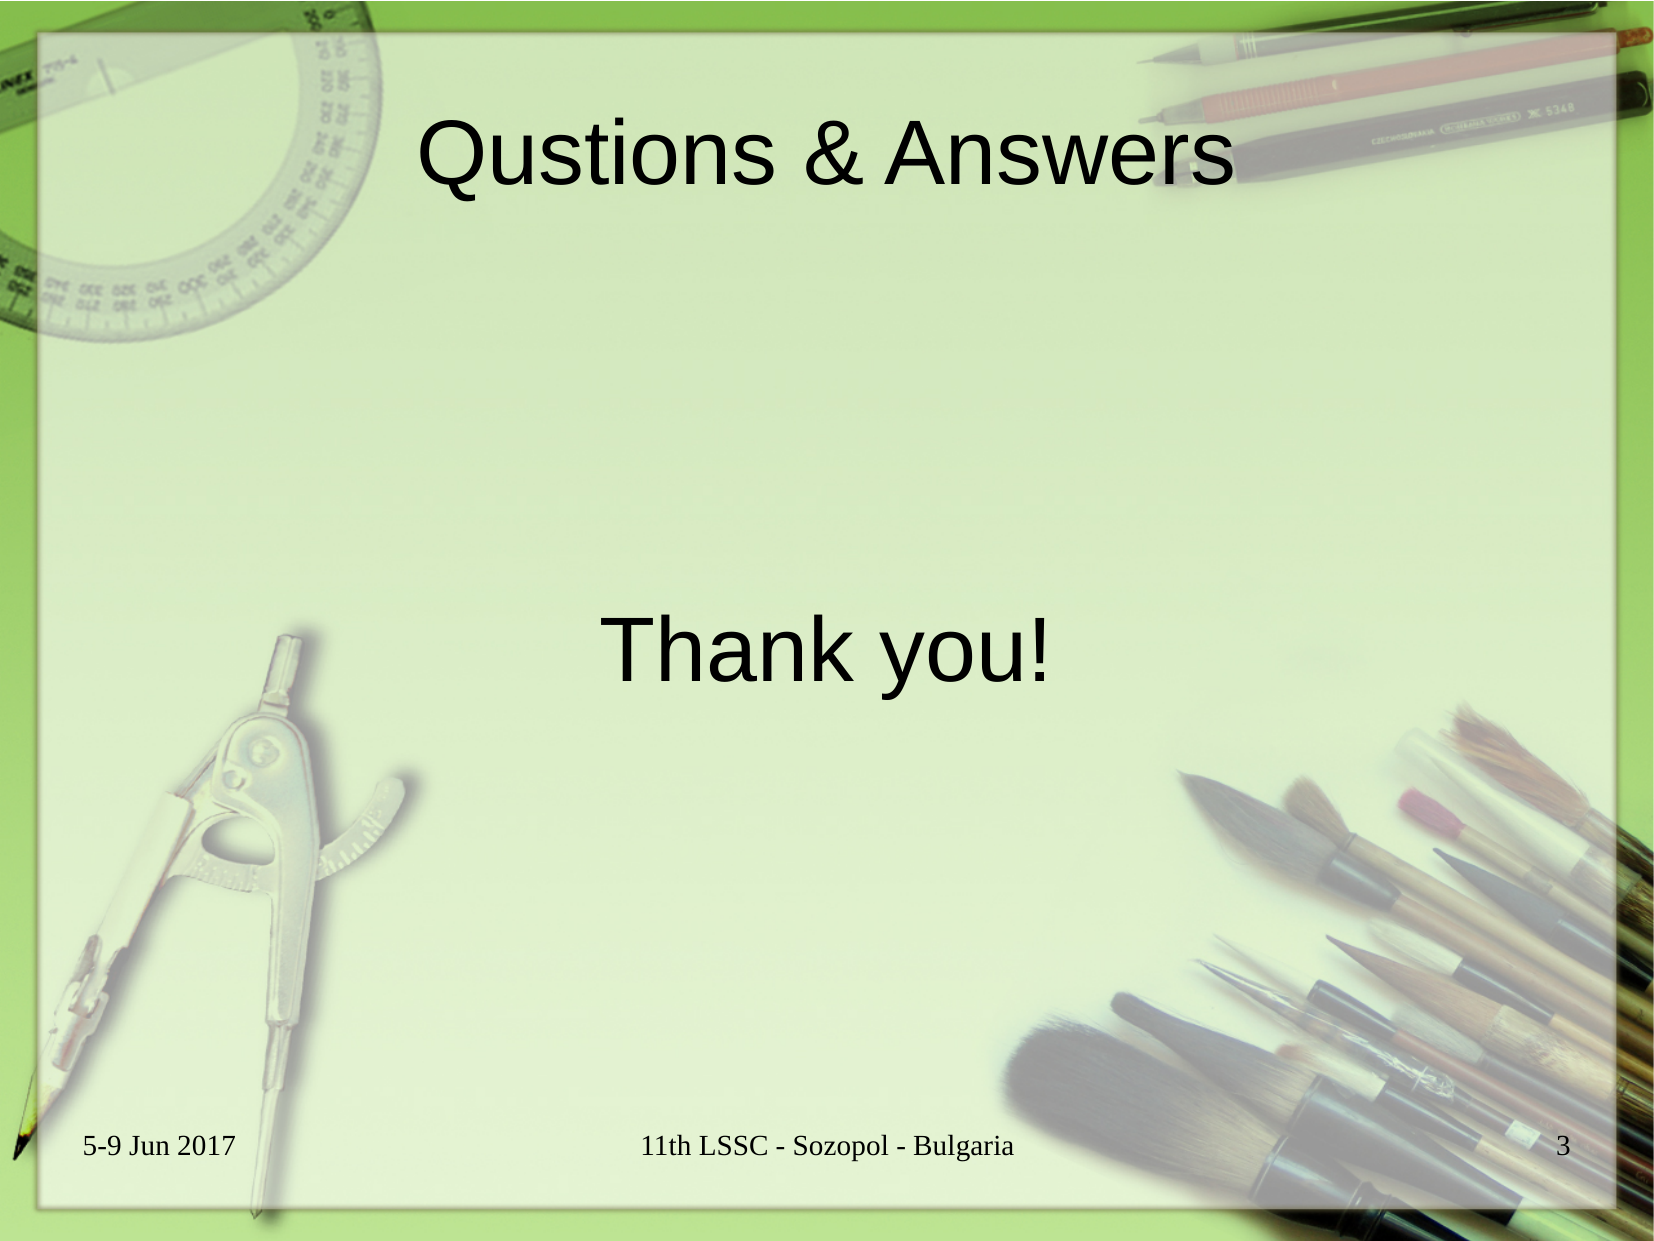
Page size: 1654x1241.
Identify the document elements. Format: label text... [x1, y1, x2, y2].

picture [0, 1, 1654, 1241]
subtitle Thank you! [82, 290, 1571, 1010]
title Qustions & Answers [82, 49, 1571, 257]
